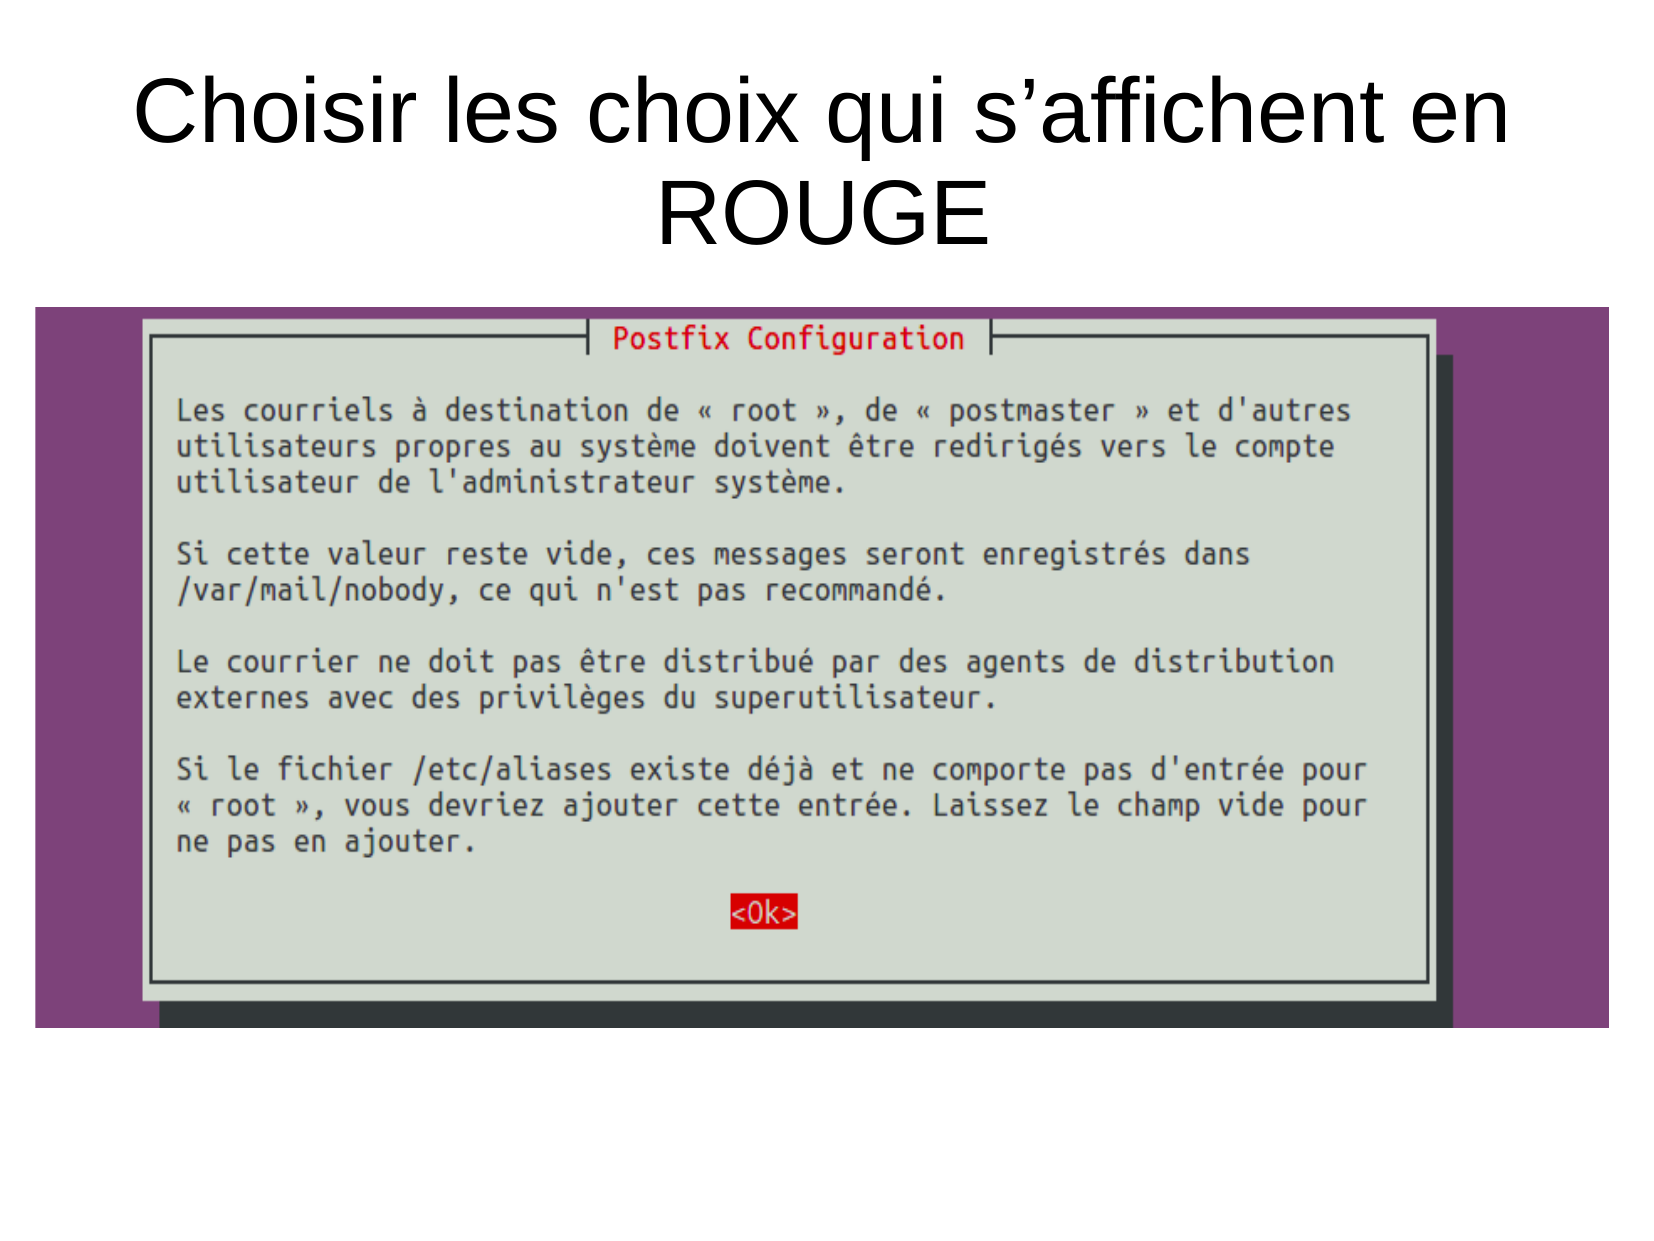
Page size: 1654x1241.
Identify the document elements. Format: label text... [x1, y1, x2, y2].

text_box Choisir les choix qui s’affichent en ROUGE [118, 59, 1530, 265]
picture [35, 307, 1609, 1028]
